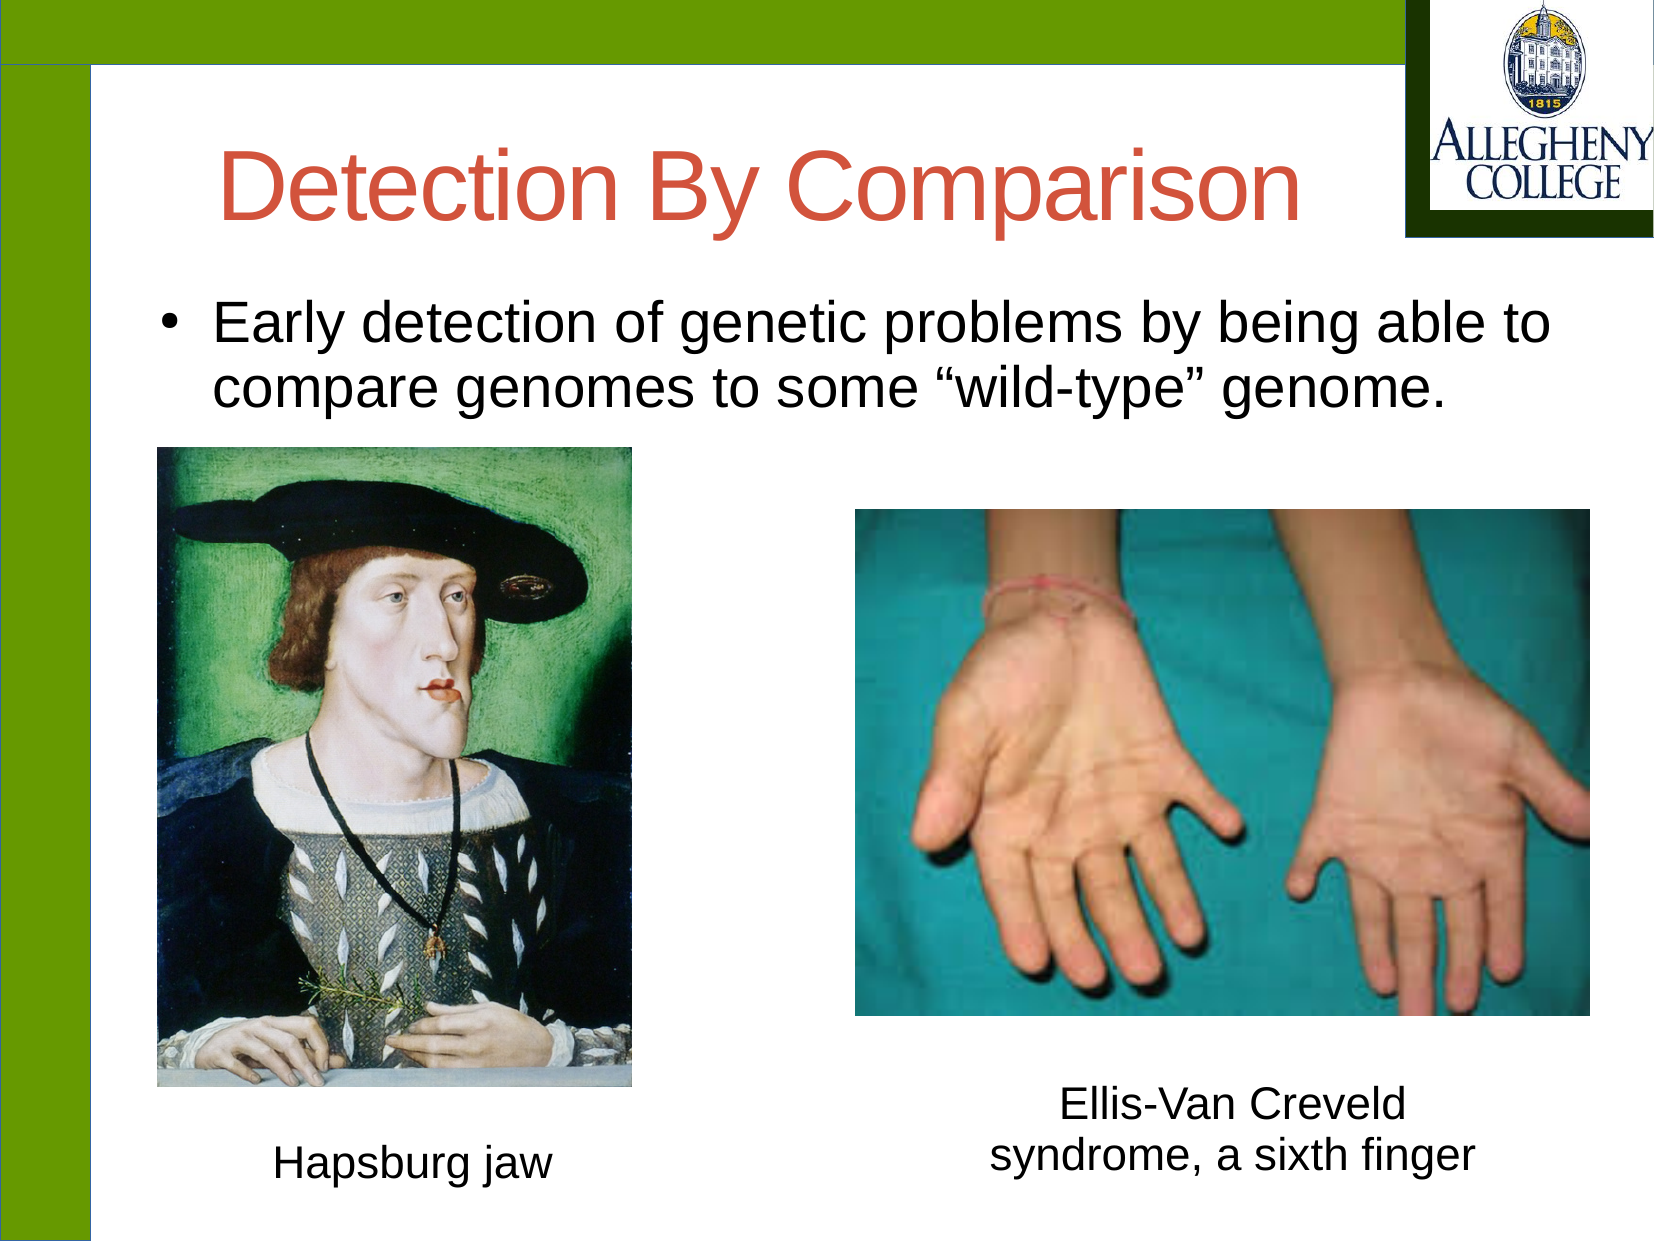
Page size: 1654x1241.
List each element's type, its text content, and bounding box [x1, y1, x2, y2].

list Early detection of genetic problems by being able to compare genomes to some “wild-type” genome. [141, 290, 1630, 1010]
text_box Hapsburg jaw [209, 1129, 616, 1196]
picture [855, 509, 1590, 1016]
picture [1430, 0, 1654, 210]
title Detection By Comparison [201, 99, 1368, 262]
picture [157, 447, 632, 1087]
text_box [0, 0, 1654, 1241]
text_box Ellis-Van Creveld syndrome, a sixth finger [947, 1070, 1520, 1197]
